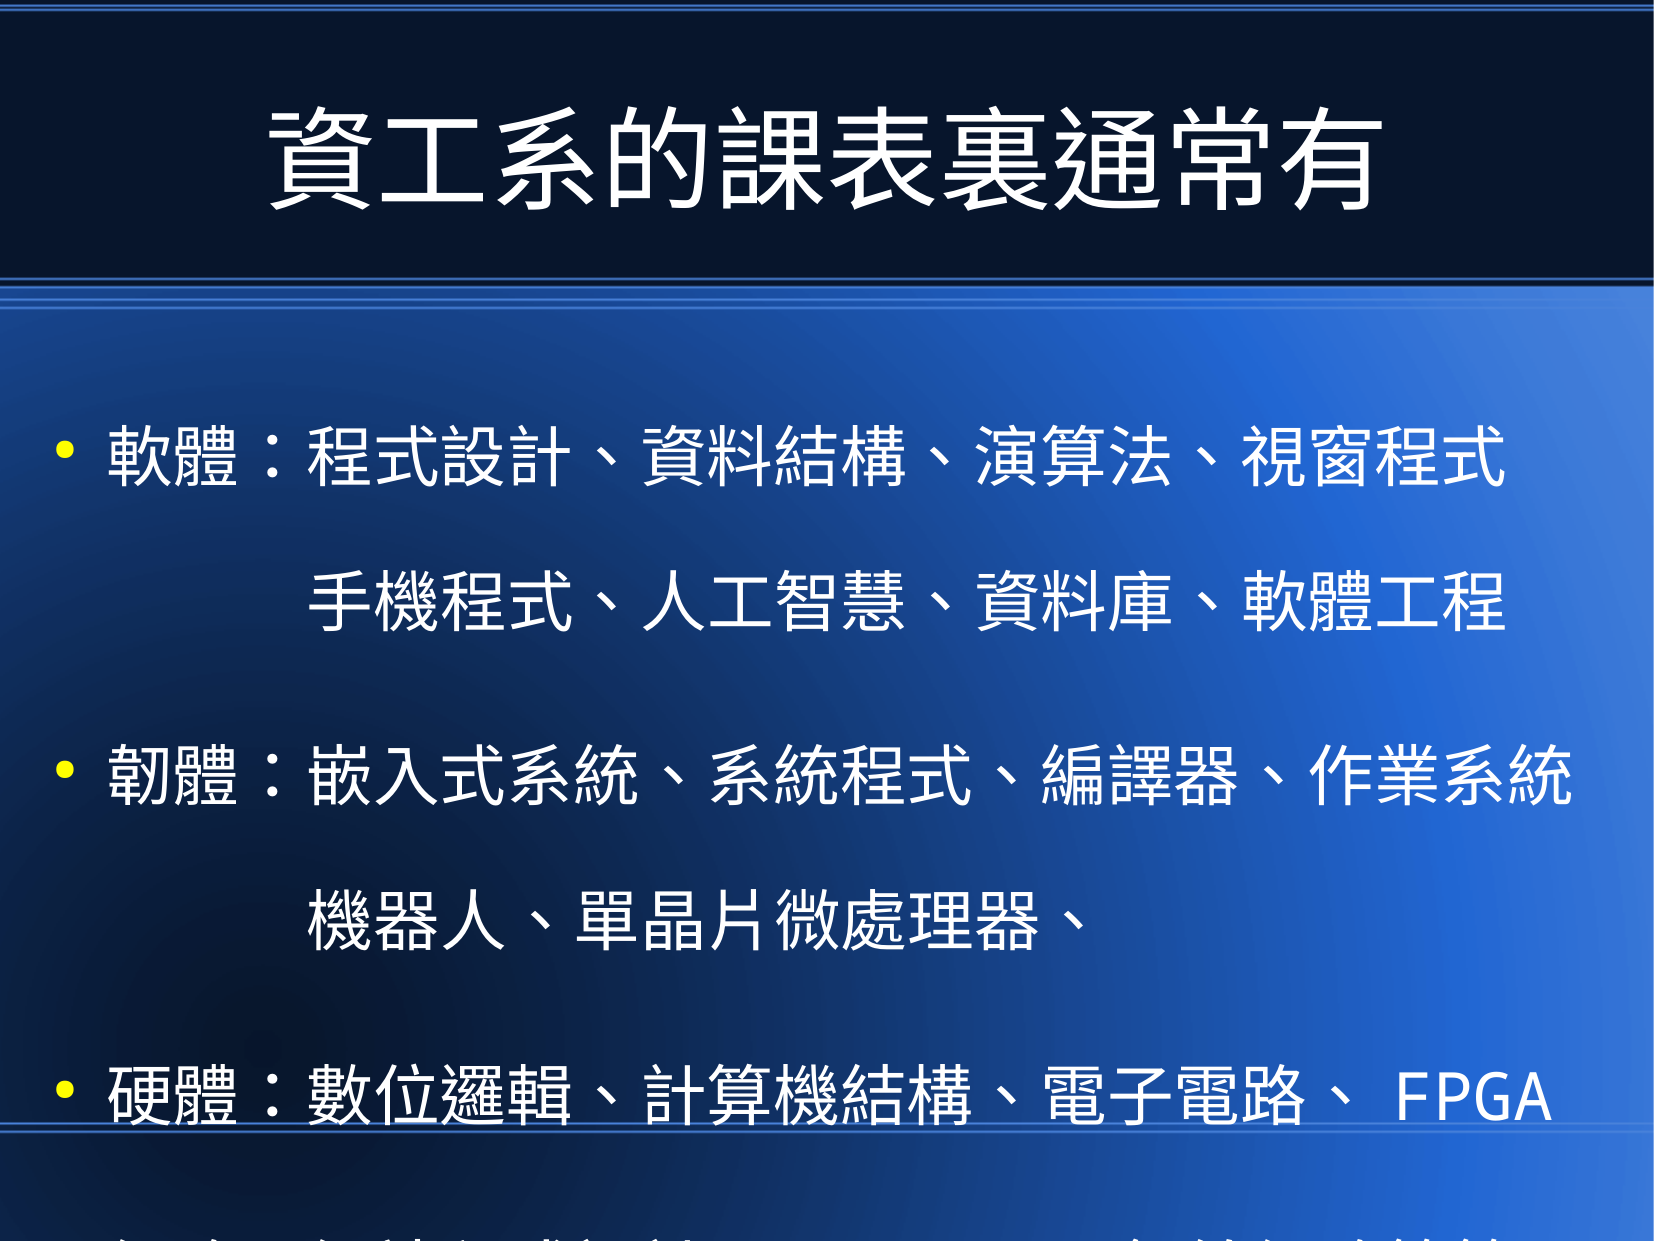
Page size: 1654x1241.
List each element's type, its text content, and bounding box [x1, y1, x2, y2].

list 軟體：程式設計、資料結構、演算法、視窗程式 手機程式、人工智慧、資料庫、軟體工程 韌體：嵌入式系統、系統程式、編譯器、作業系統 機器人、單晶片微處理器、 硬體：數位邏輯、計算機結構、電子電路、FPGA 網路：網站程式設計、TCP/IP、無線網路等等 [35, 355, 1619, 1241]
title 資工系的課表裏通常有 [82, 49, 1571, 257]
picture [0, 0, 1654, 1241]
